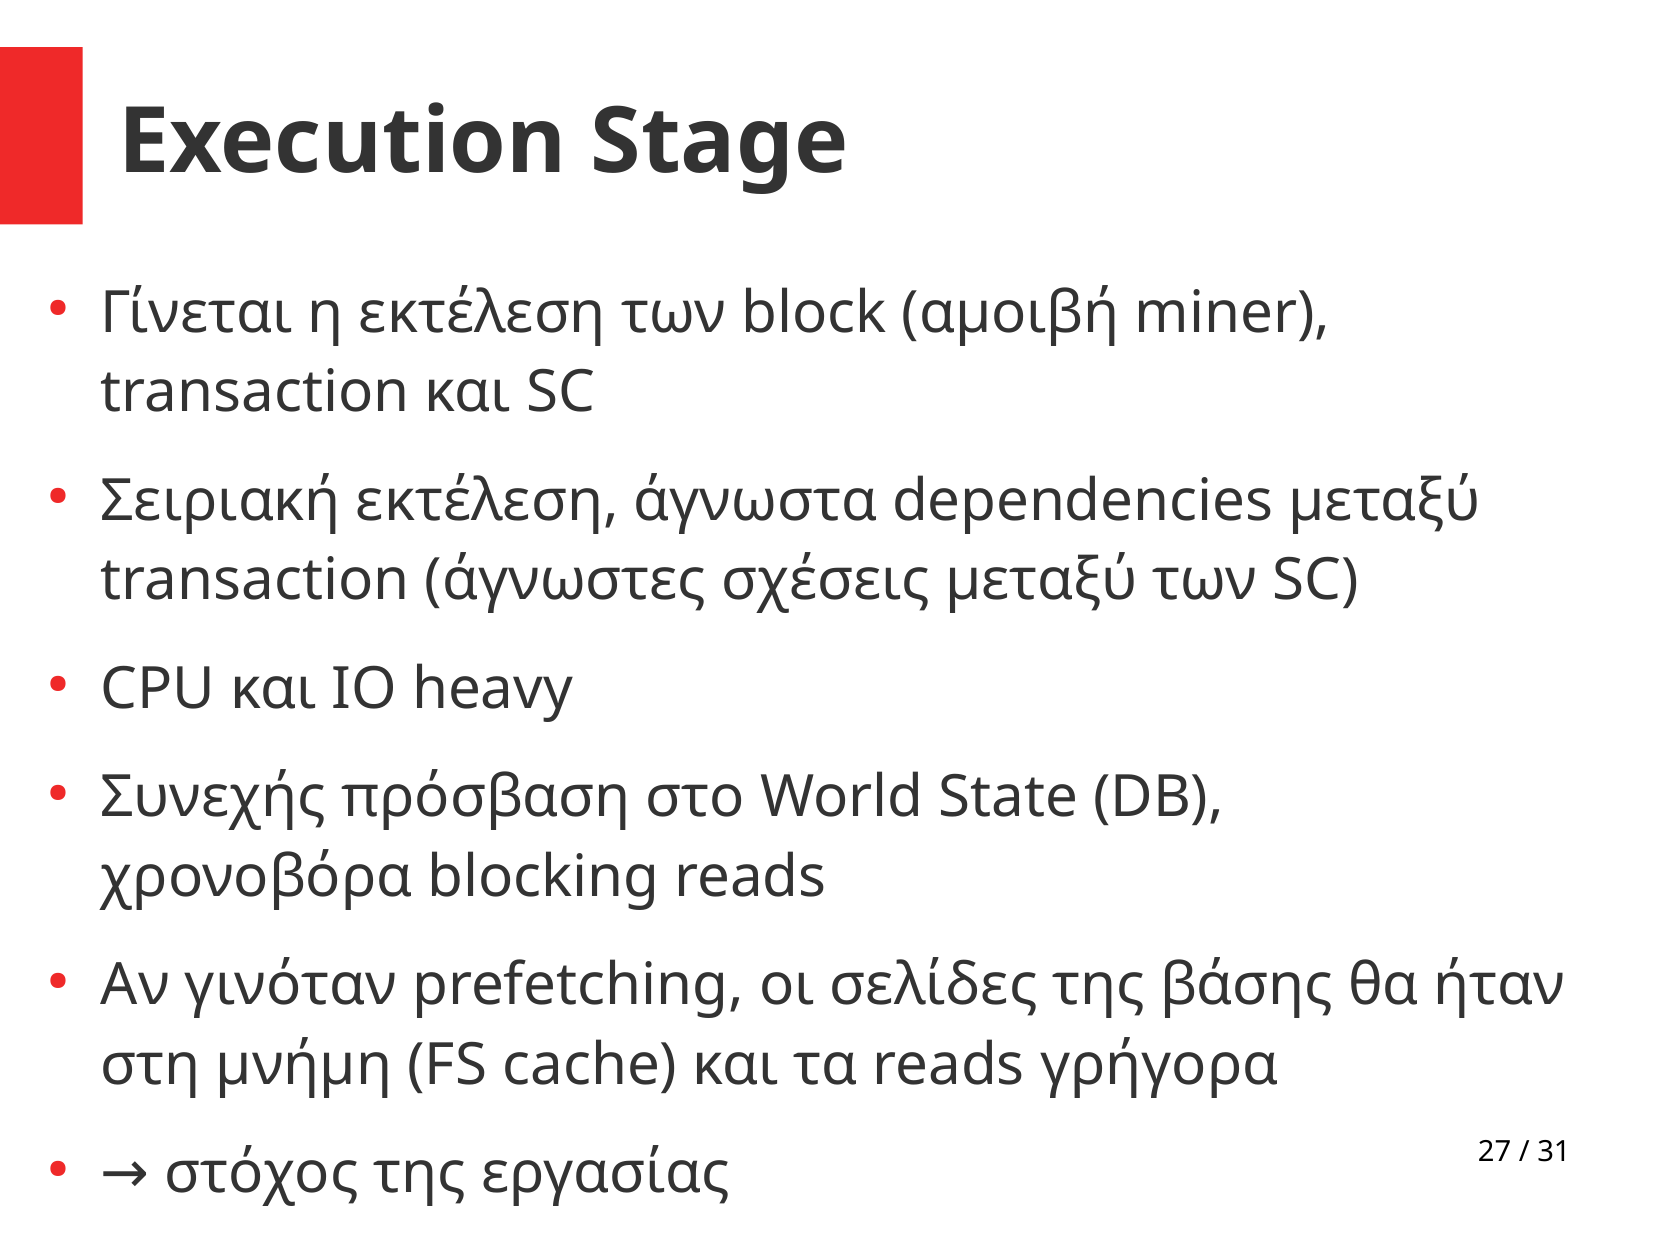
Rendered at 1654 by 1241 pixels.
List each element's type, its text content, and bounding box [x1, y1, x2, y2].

title Execution Stage [118, 33, 1571, 241]
list Γίνεται η εκτέλεση των block (αμοιβή miner), transaction και SC Σειριακή εκτέλεση, άγνωστα dependencies μεταξύ transaction (άγνωστες σχέσεις μεταξύ των SC) CPU και IO heavy Συνεχής πρόσβαση στο World State (DB), χρονοβόρα blocking reads Αν γινόταν prefetching, οι σελίδες της βάσης θα ήταν στη μνήμη (FS cache) και τα reads γρήγορα → στόχος της εργασίας [30, 270, 1621, 1066]
